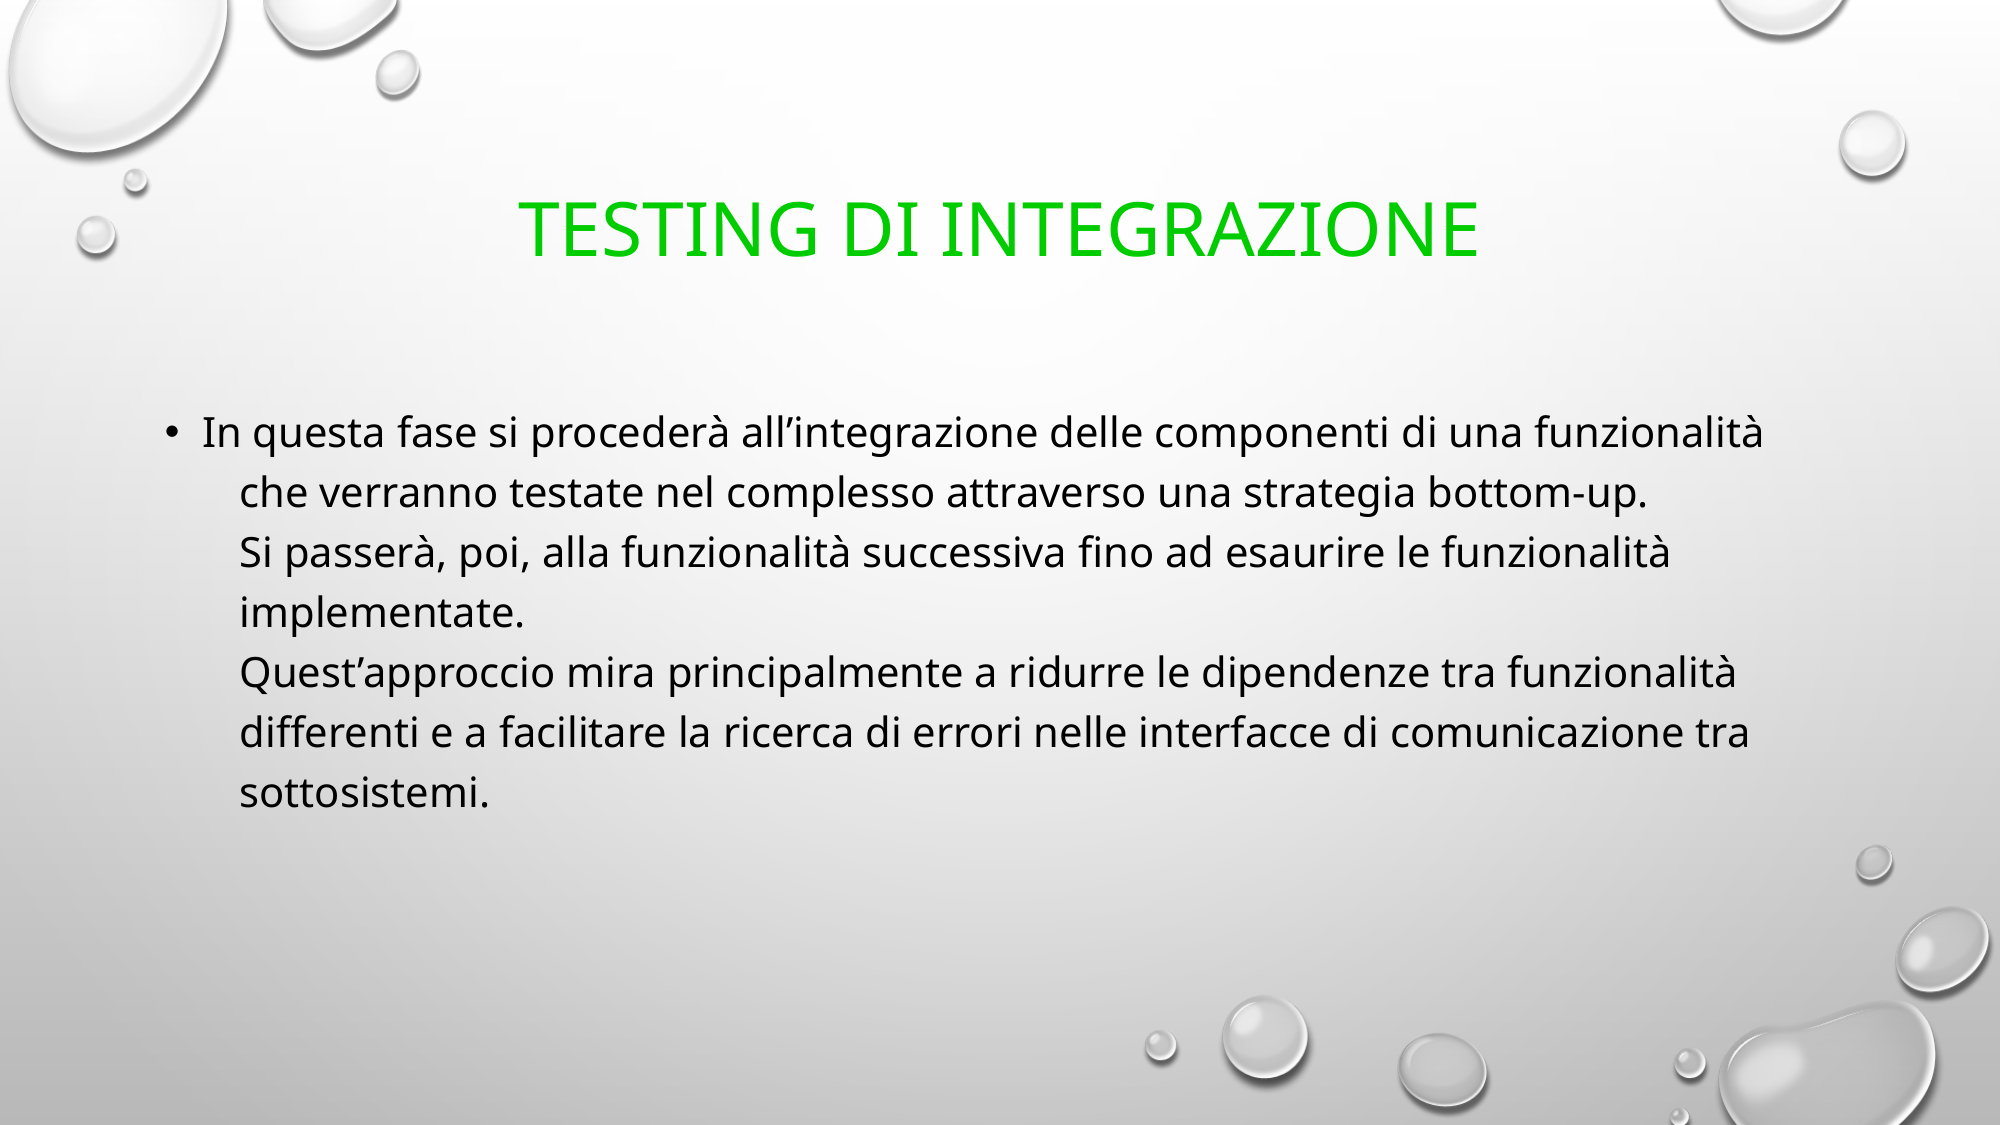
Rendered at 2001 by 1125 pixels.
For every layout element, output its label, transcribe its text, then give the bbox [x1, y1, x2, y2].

list In questa fase si procederà all’integrazione delle componenti di una funzionalità che verranno testate nel complesso attraverso una strategia bottom-up. Si passerà, poi, alla funzionalità successiva fino ad esaurire le funzionalità implementate. Quest’approccio mira principalmente a ridurre le dipendenze tra funzionalità differenti e a facilitare la ricerca di errori nelle interfacce di comunicazione tra sottosistemi. [149, 388, 1850, 950]
title Testing di integrazione [149, 101, 1851, 364]
